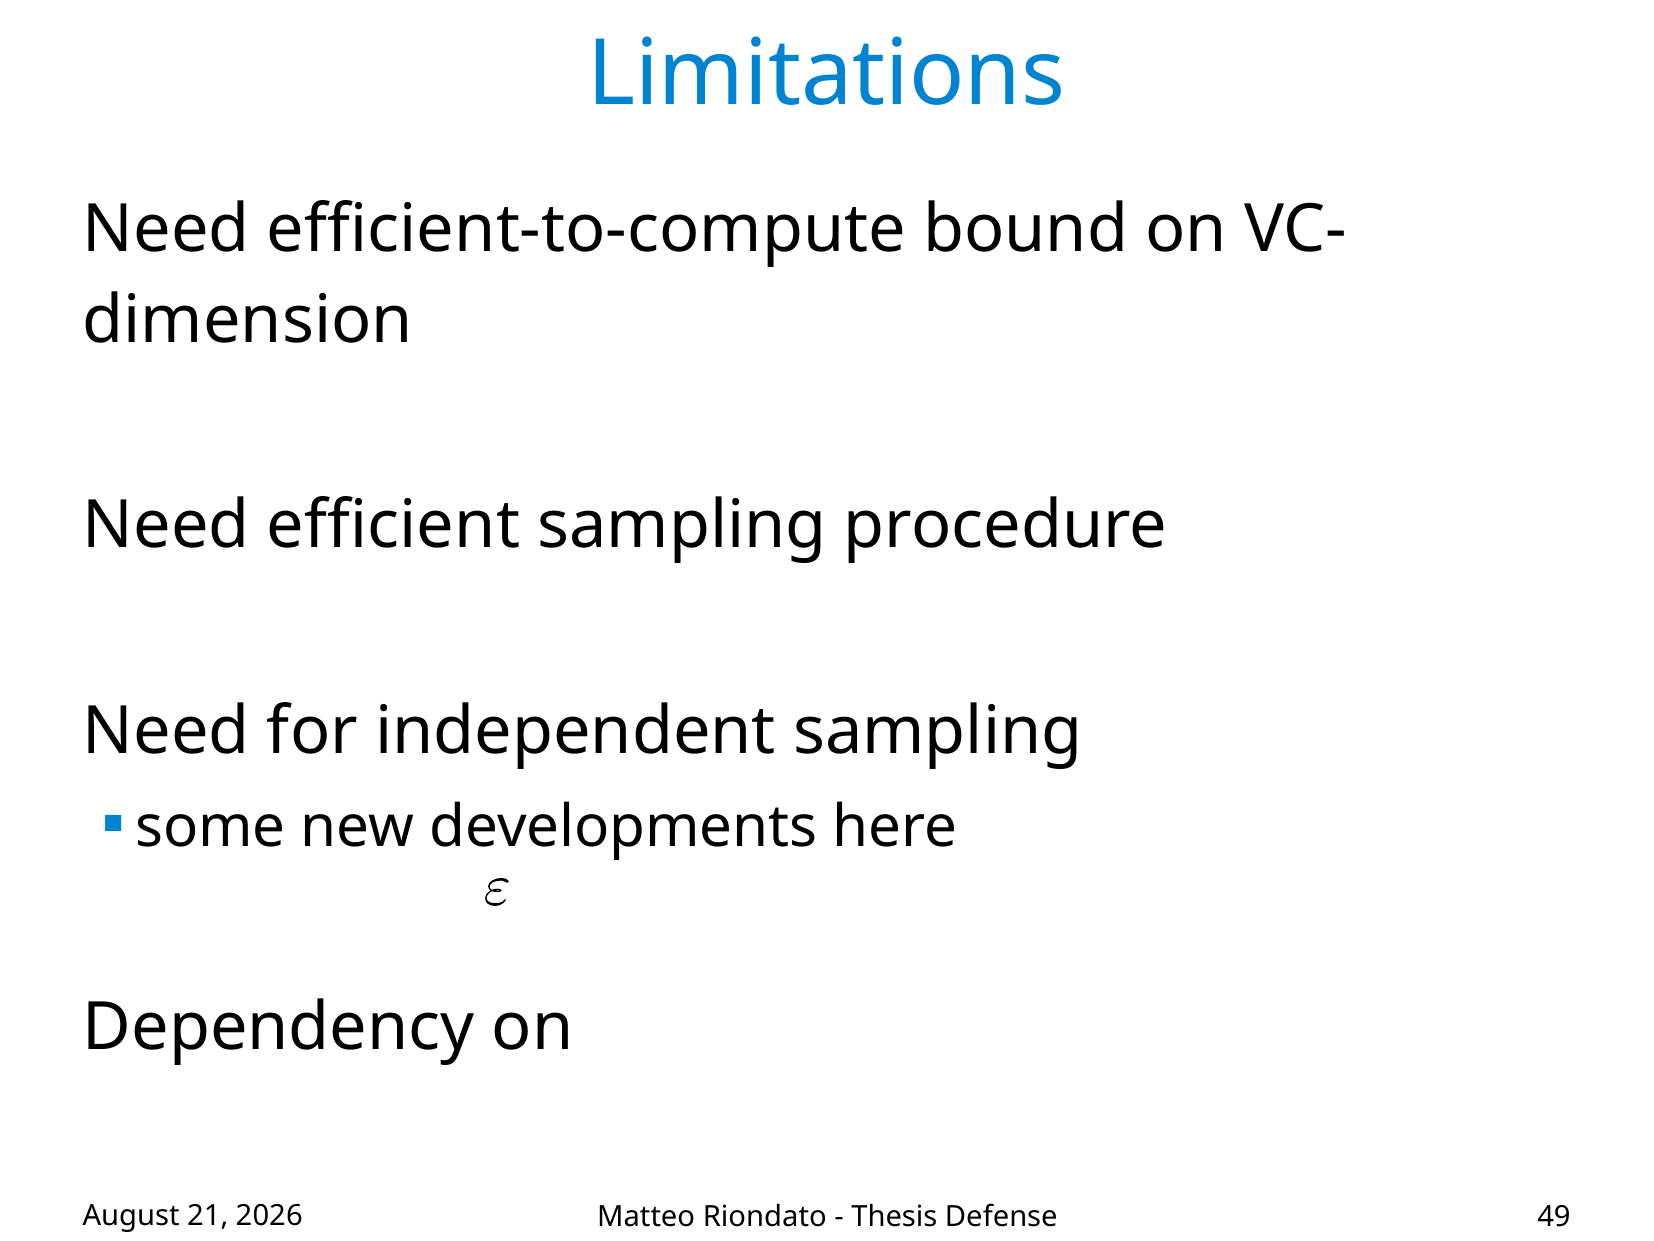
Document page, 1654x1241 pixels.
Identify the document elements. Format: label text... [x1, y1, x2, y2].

list Need efficient-to-compute bound on VC-dimension Need efficient sampling procedure Need for independent sampling some new developments here Dependency on [82, 180, 1571, 1186]
text_box [483, 877, 512, 906]
title Limitations [82, 0, 1571, 139]
